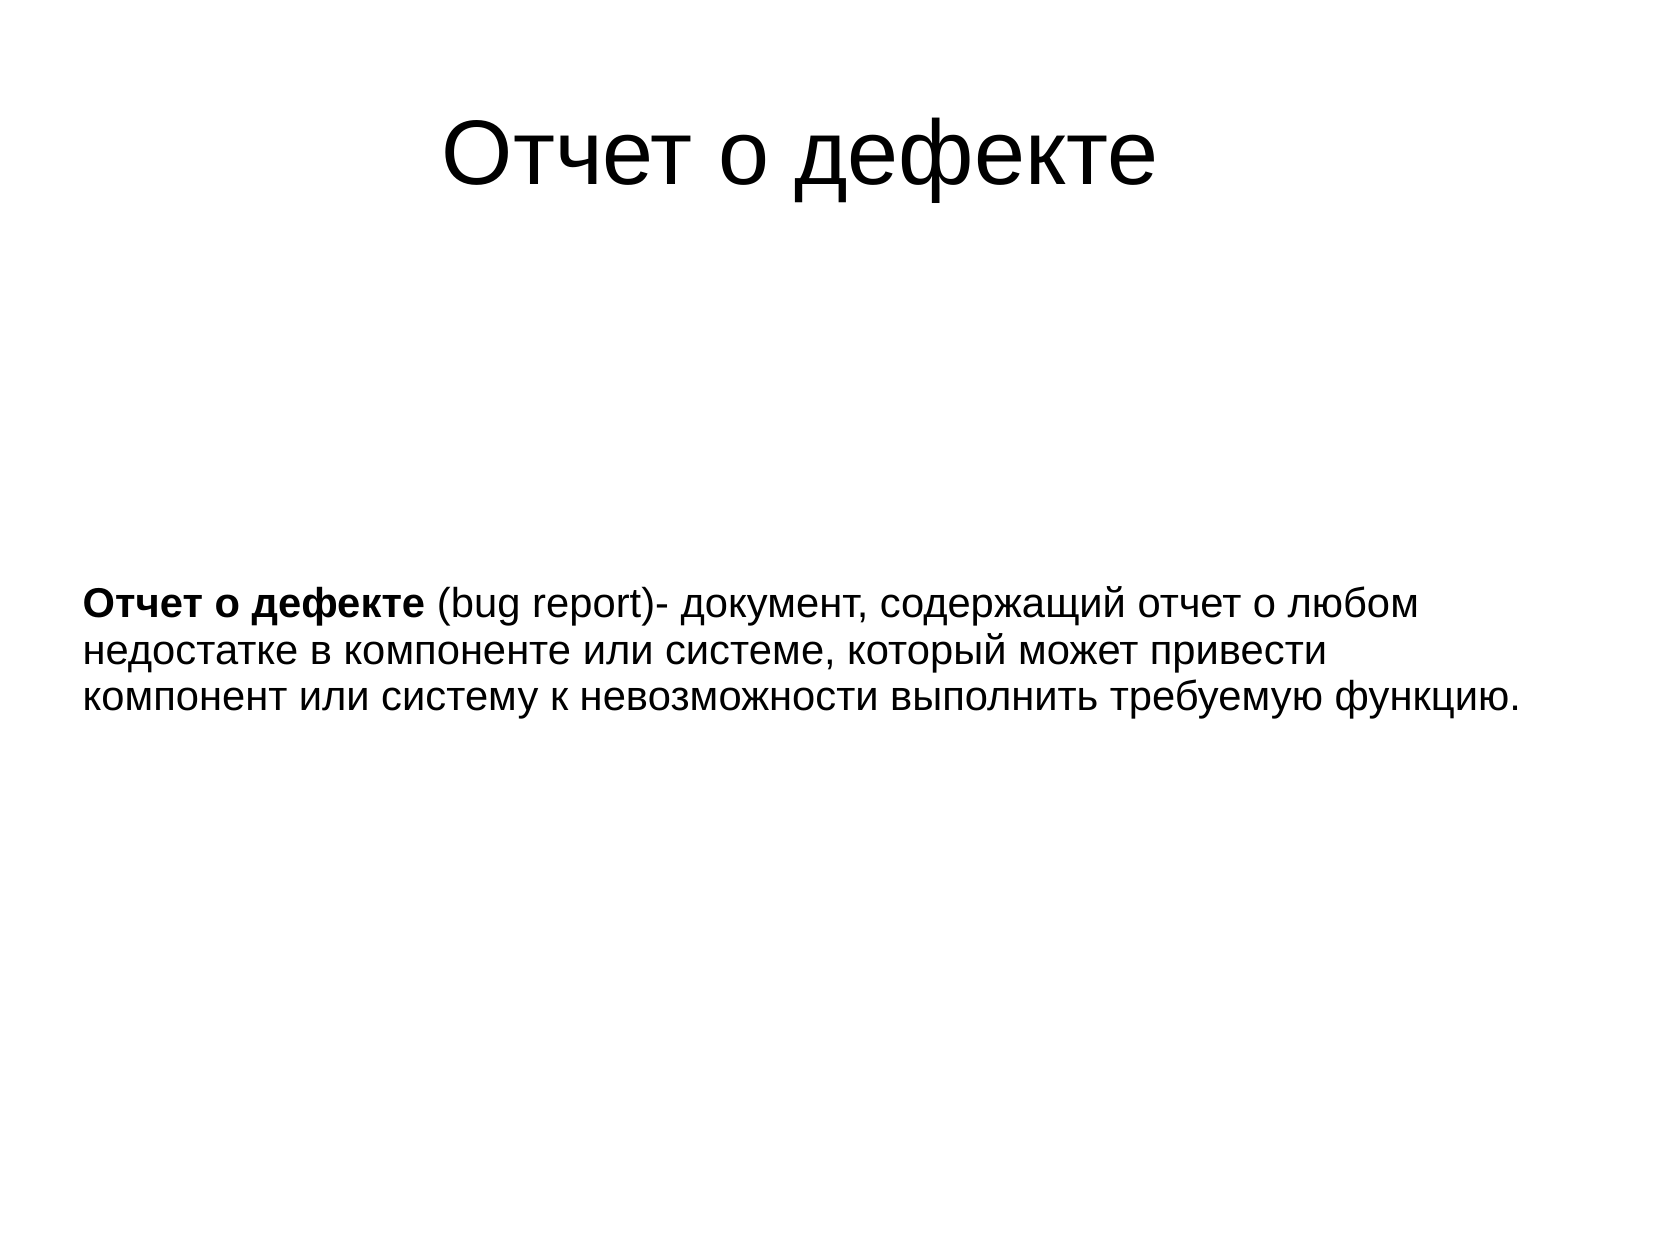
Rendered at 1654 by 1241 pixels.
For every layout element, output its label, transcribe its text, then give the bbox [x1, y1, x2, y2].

subtitle Отчет о дефекте (bug report)- документ, содержащий отчет о любом недостатке в компоненте или системе, который может привести компонент или систему к невозможности выполнить требуемую функцию. [82, 290, 1538, 1010]
title Отчет о дефекте [30, 49, 1571, 257]
